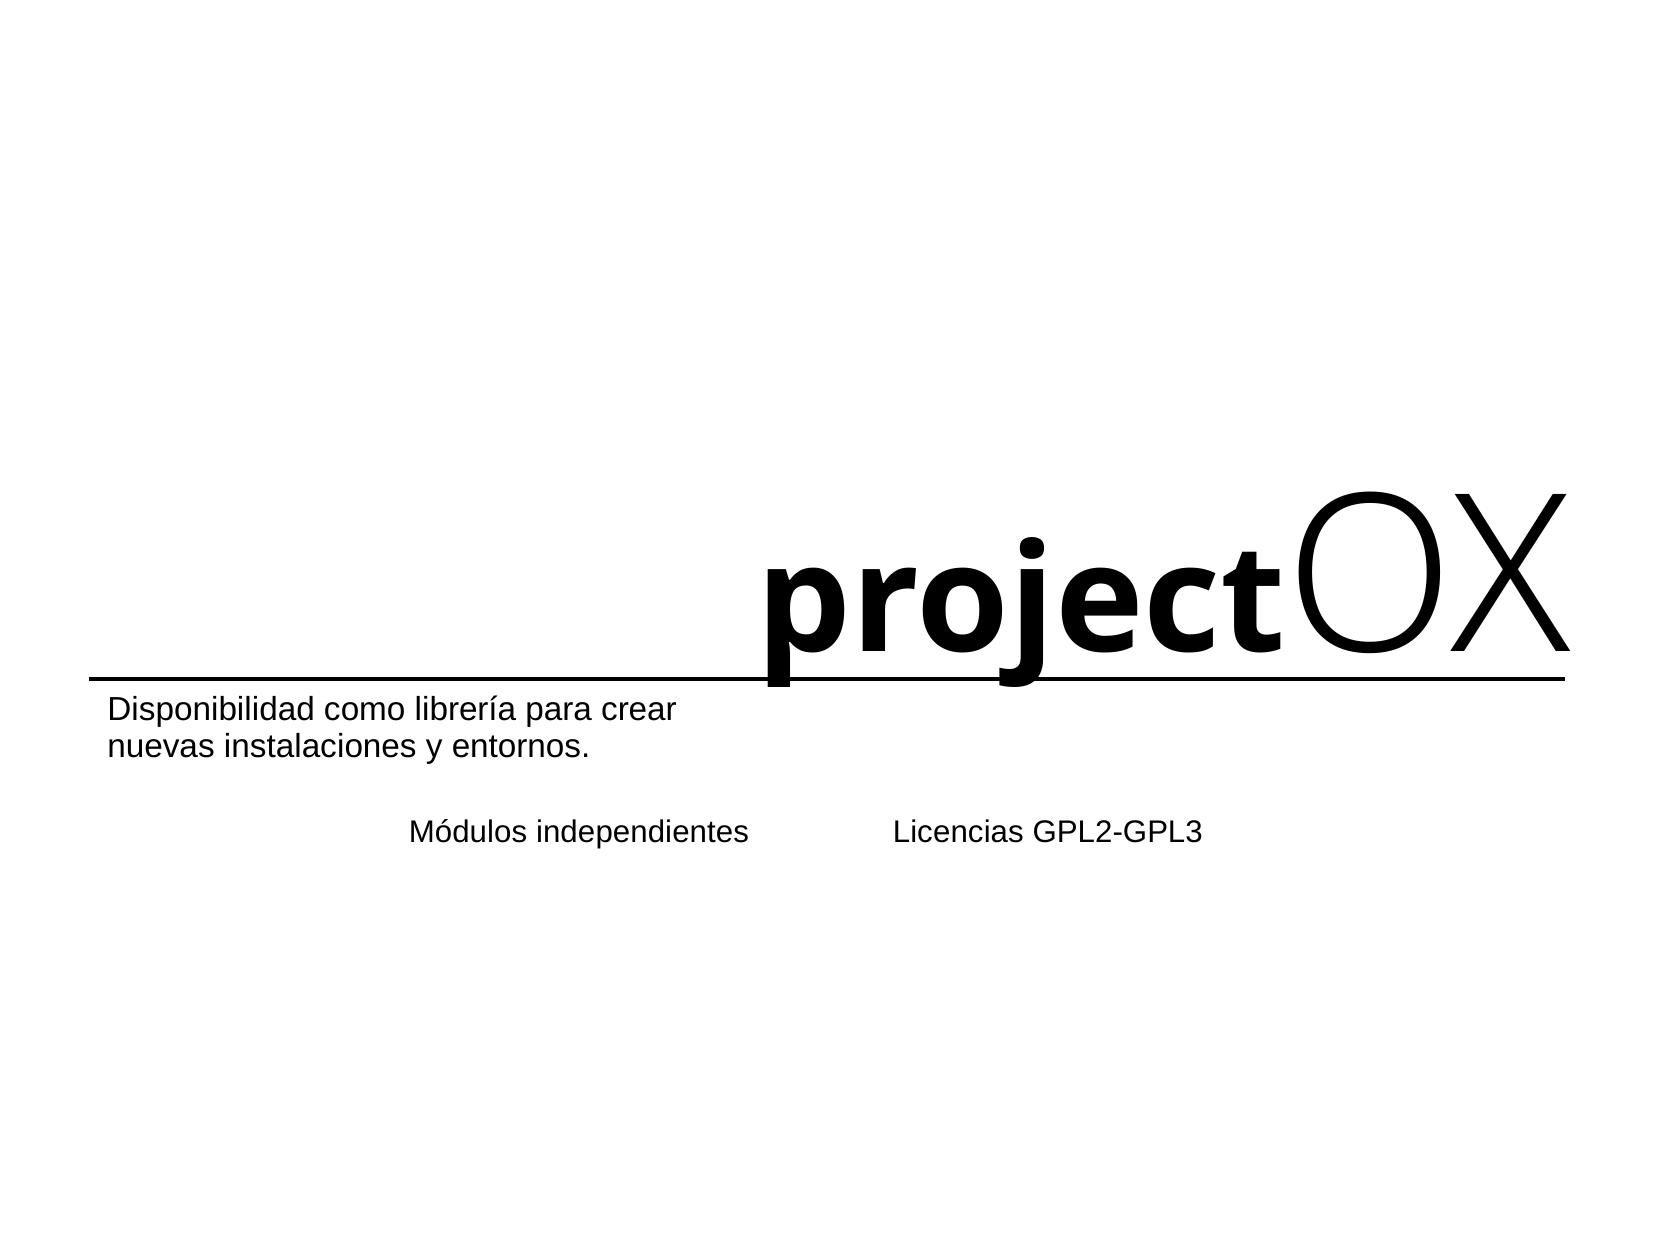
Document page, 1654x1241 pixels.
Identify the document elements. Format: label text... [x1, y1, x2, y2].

text_box Licencias GPL2-GPL3 [874, 803, 1412, 869]
text_box Disponibilidad como librería para crear nuevas instalaciones y entornos. [88, 679, 1382, 777]
title projectOX [82, 440, 1571, 693]
text_box Módulos independientes [389, 803, 774, 869]
